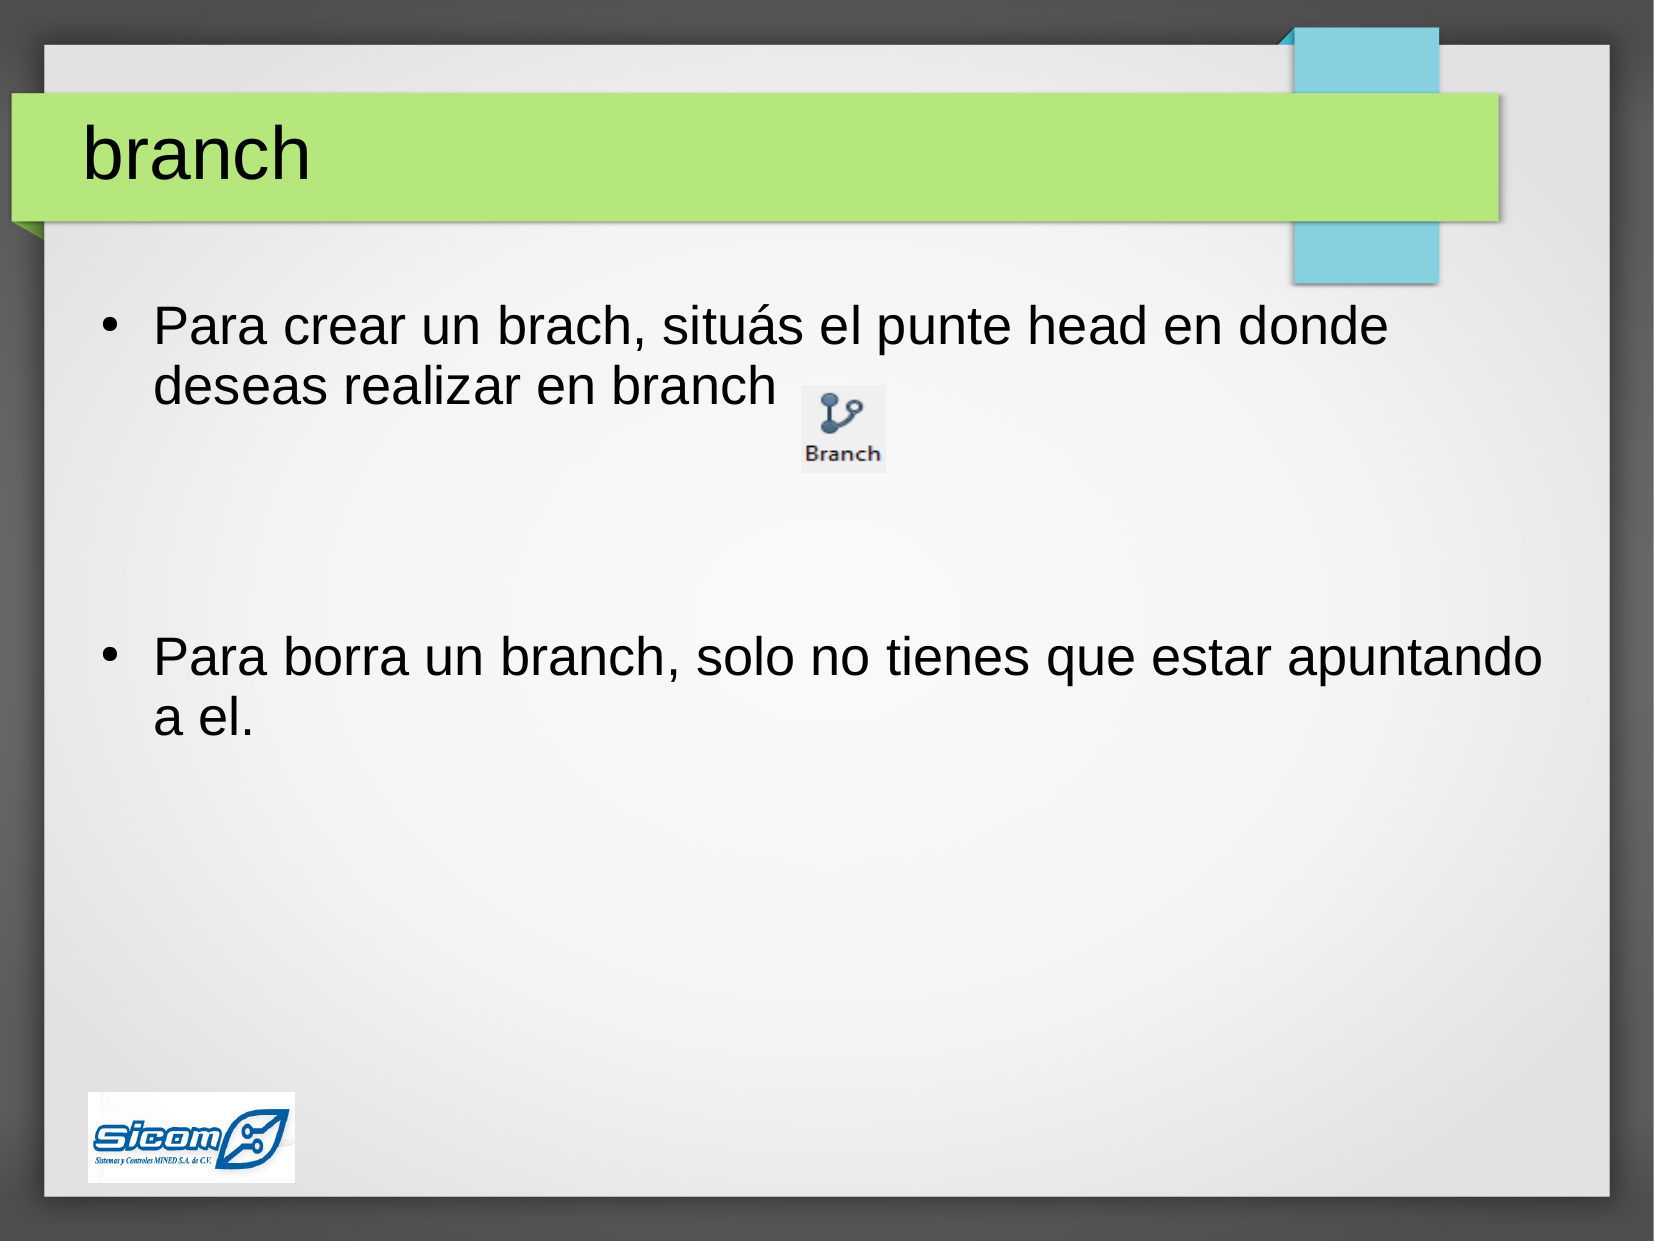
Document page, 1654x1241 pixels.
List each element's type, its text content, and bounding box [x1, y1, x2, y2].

list Para crear un brach, situás el punte head en donde deseas realizar en branch Para borra un branch, solo no tienes que estar apuntando a el. [82, 295, 1571, 1015]
title branch [82, 94, 1264, 213]
picture [0, 0, 1654, 1241]
